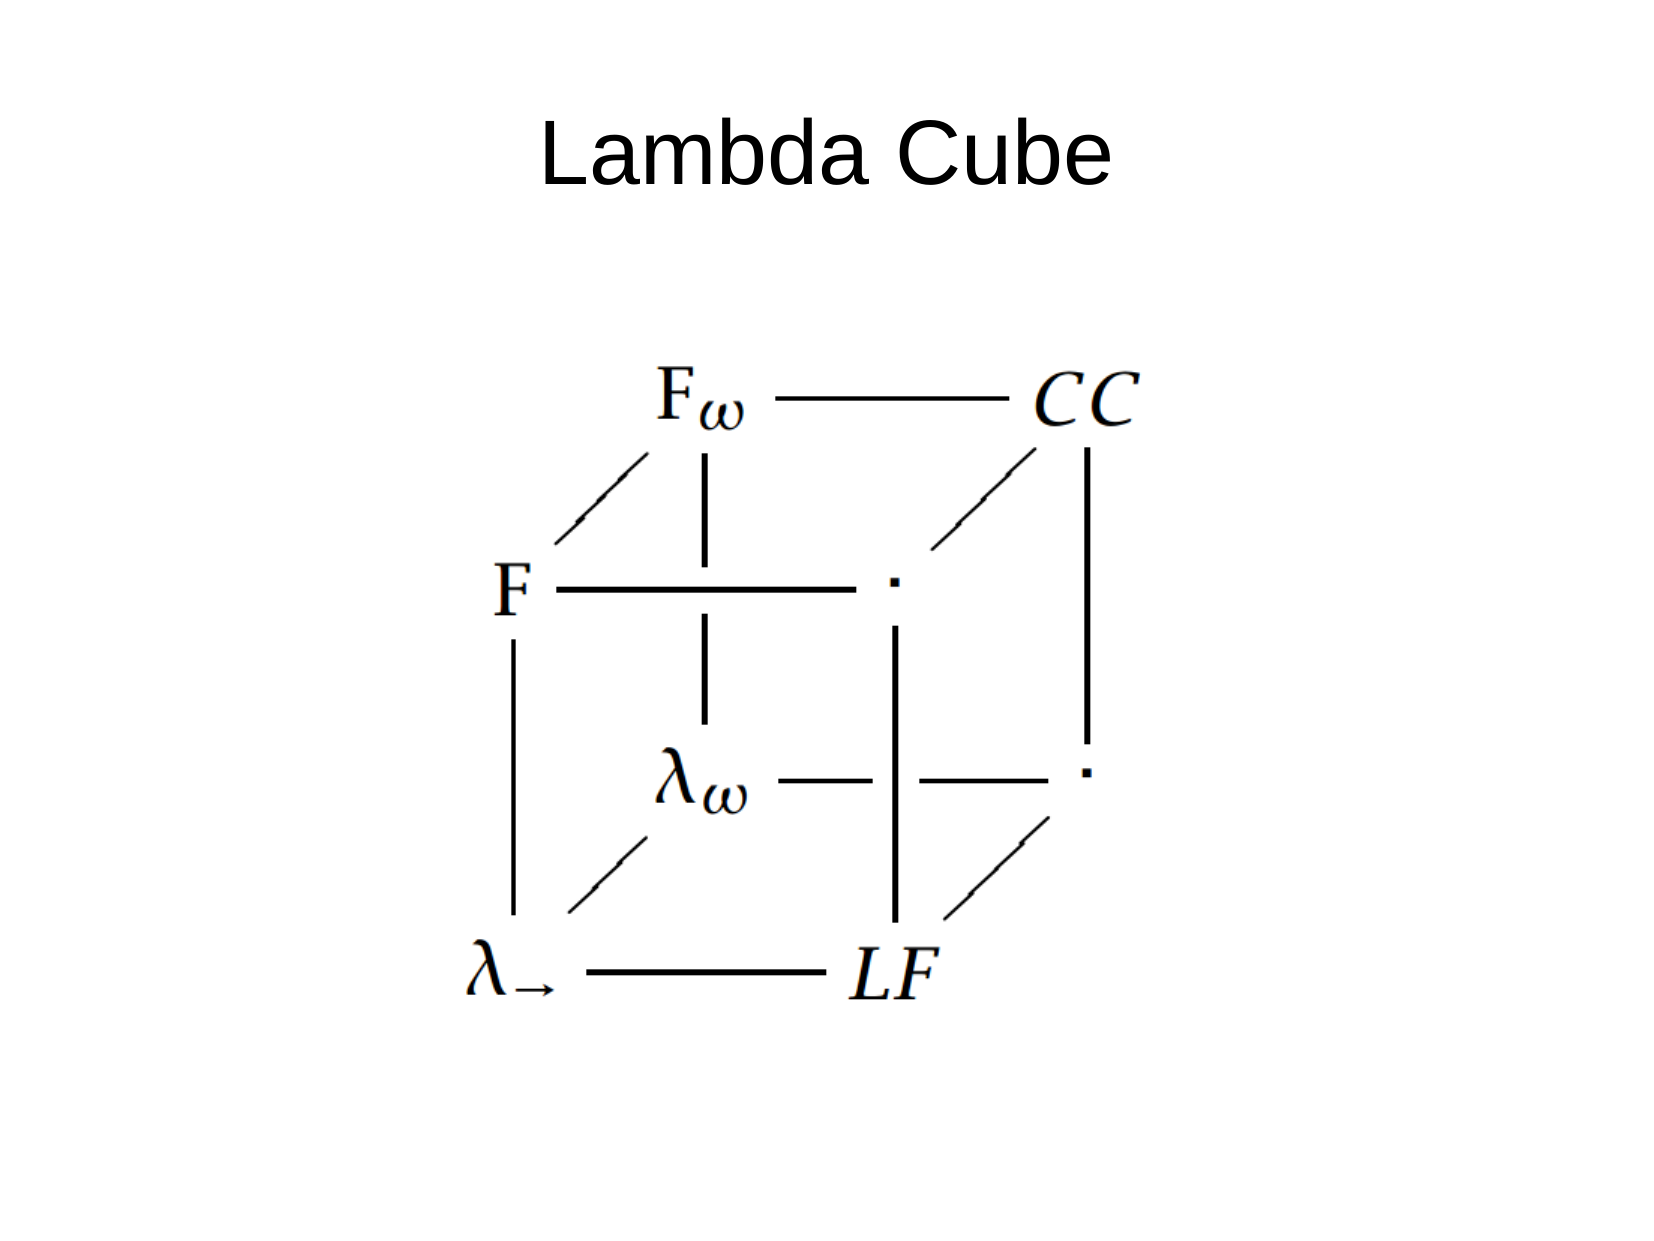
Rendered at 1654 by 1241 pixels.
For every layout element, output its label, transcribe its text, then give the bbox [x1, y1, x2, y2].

title Lambda Cube [82, 49, 1571, 257]
picture [360, 290, 1260, 1010]
